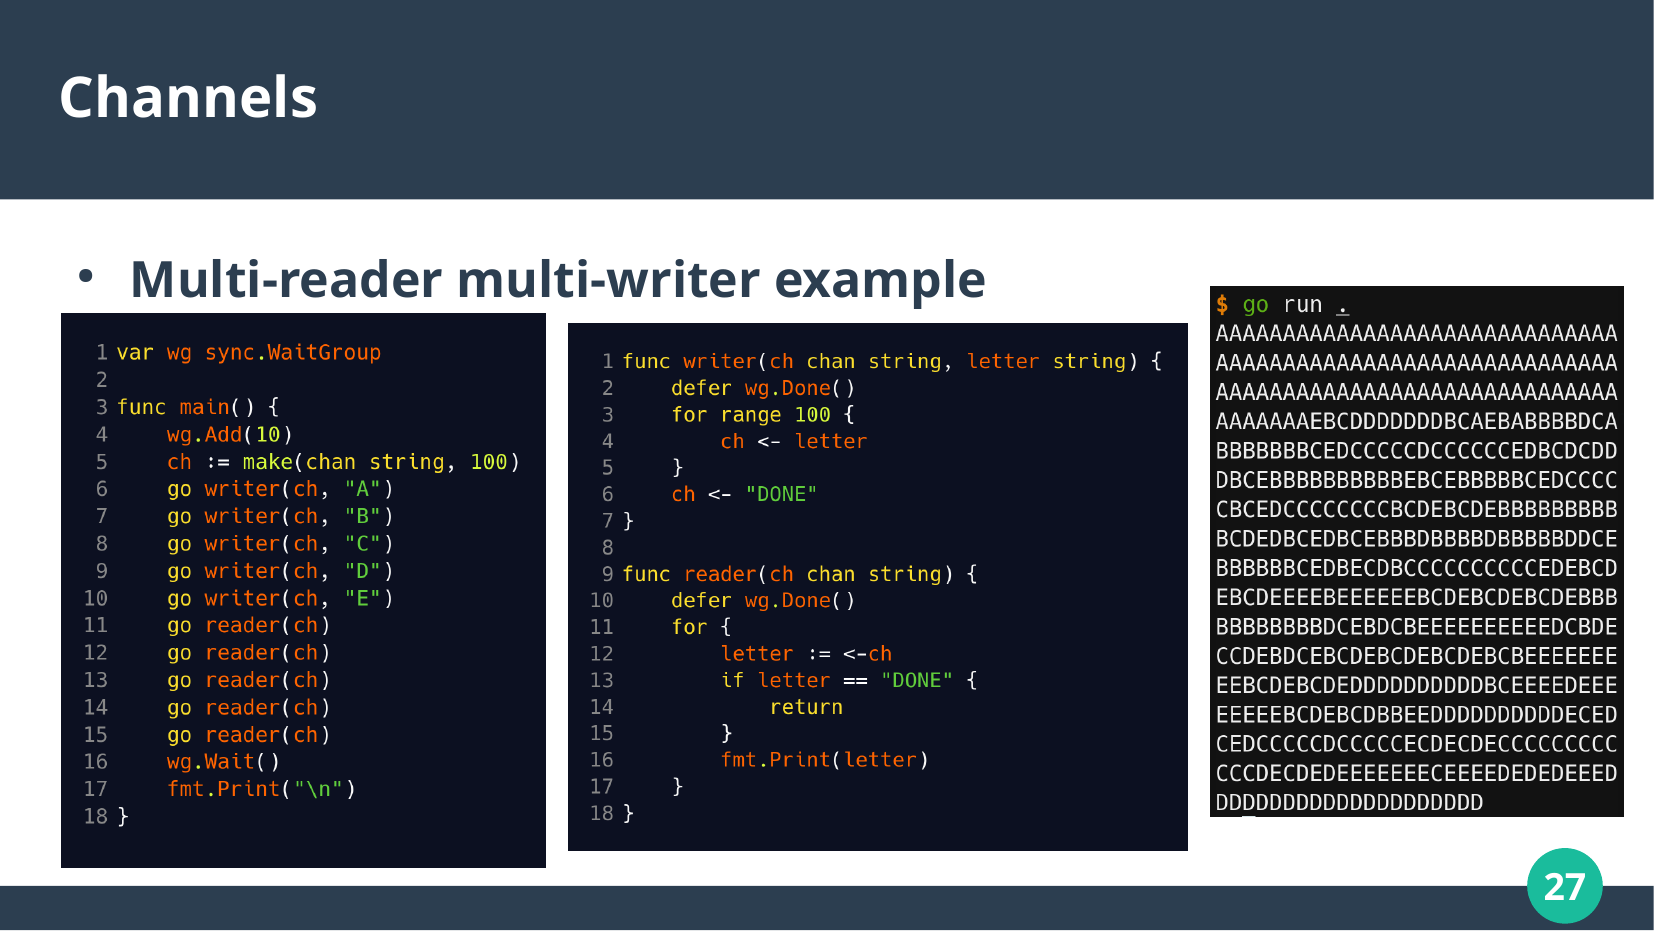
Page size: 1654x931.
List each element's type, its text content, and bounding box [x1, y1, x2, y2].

title Channels [59, 37, 1595, 155]
picture [61, 313, 546, 868]
picture [1210, 286, 1624, 817]
picture [568, 323, 1188, 851]
list Multi-reader multi-writer example [59, 243, 1595, 338]
